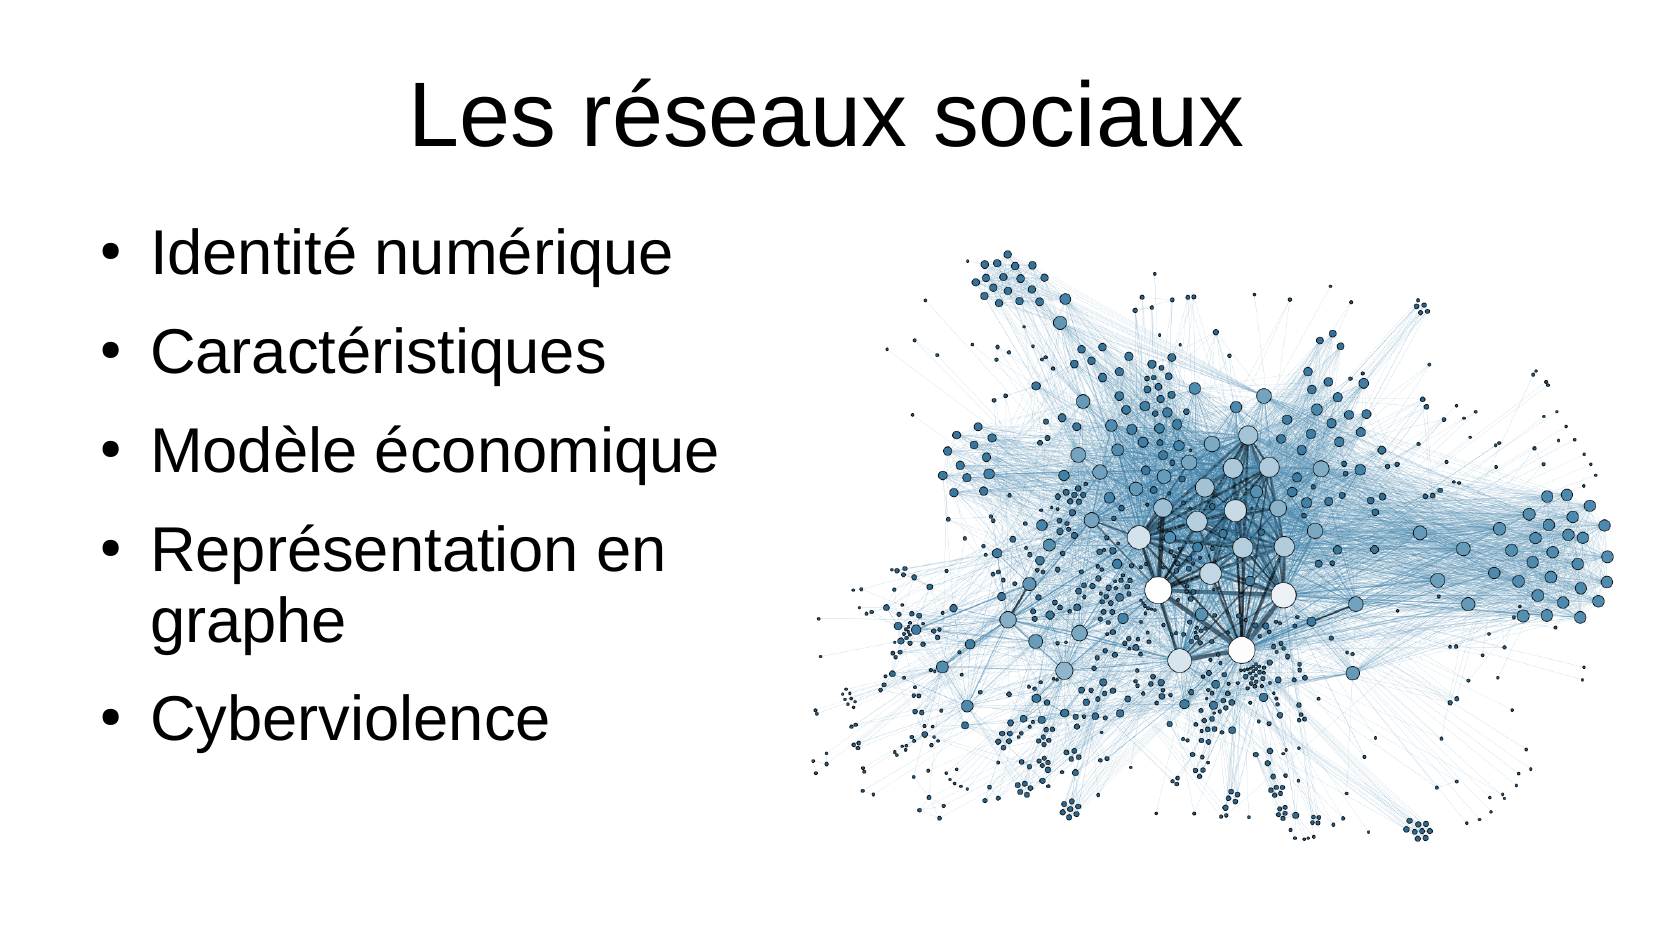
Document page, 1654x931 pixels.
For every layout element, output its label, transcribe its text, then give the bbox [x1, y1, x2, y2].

list Identité numérique Caractéristiques Modèle économique Représentation en graphe Cyberviolence [82, 217, 809, 758]
title Les réseaux sociaux [82, 37, 1571, 193]
picture [797, 236, 1628, 856]
